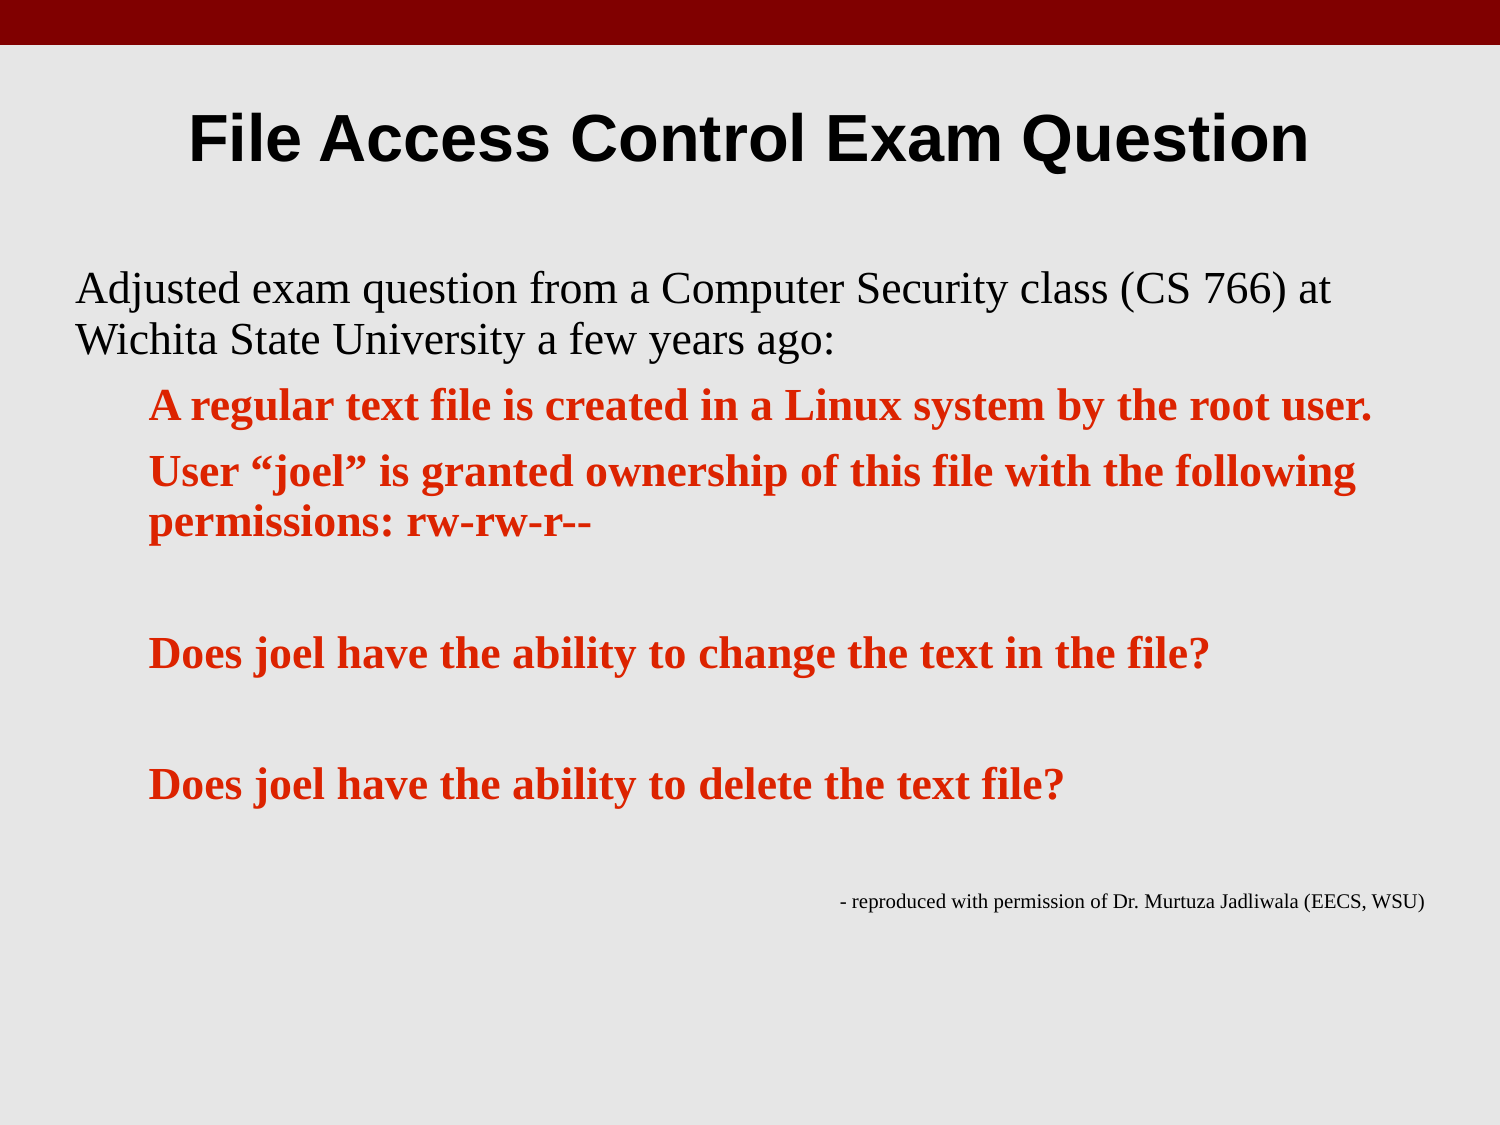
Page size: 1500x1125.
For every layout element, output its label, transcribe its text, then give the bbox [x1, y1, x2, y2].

title File Access Control Exam Question [75, 44, 1425, 233]
list Adjusted exam question from a Computer Security class (CS 766) at Wichita State University a few years ago: A regular text file is created in a Linux system by the root user. User “joel” is granted ownership of this file with the following permissions: rw-rw-r-- Does joel have the ability to change the text in the file? Does joel have the ability to delete the text file? - reproduced with permission of Dr. Murtuza Jadliwala (EECS, WSU) [75, 263, 1425, 1099]
